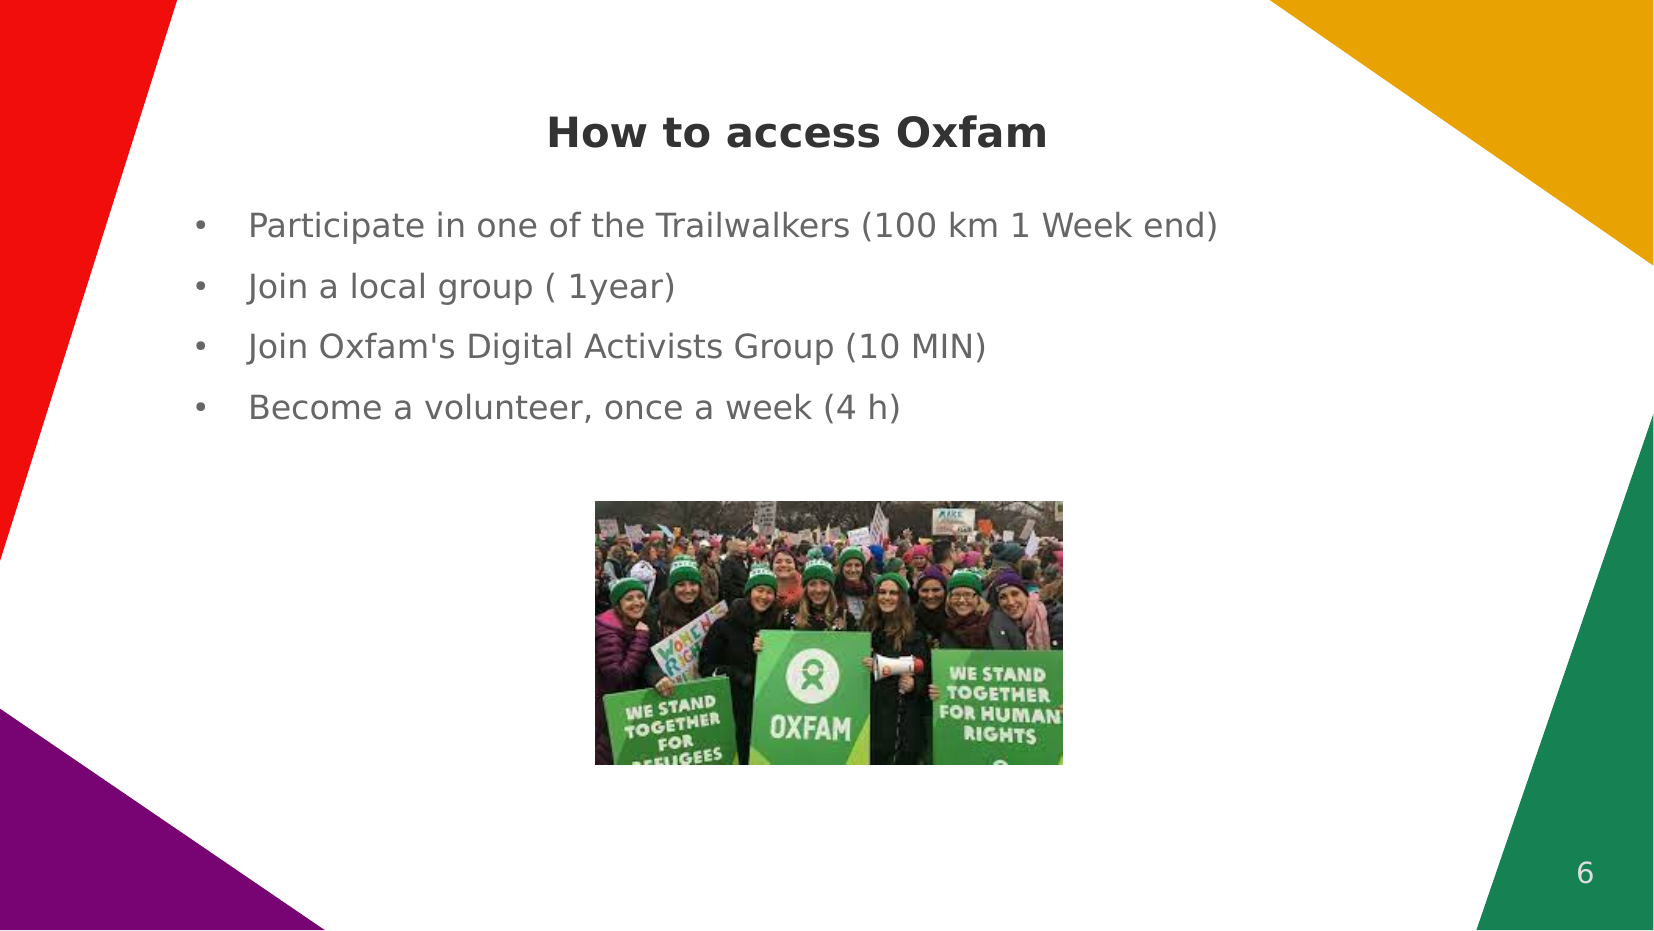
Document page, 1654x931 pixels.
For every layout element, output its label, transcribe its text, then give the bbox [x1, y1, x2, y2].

list Participate in one of the Trailwalkers (100 km 1 Week end) Join a local group ( 1year) Join Oxfam's Digital Activists Group (10 MIN) Become a volunteer, once a week (4 h) [177, 206, 1595, 798]
picture [595, 501, 1063, 765]
title How to access Oxfam [88, 59, 1506, 207]
